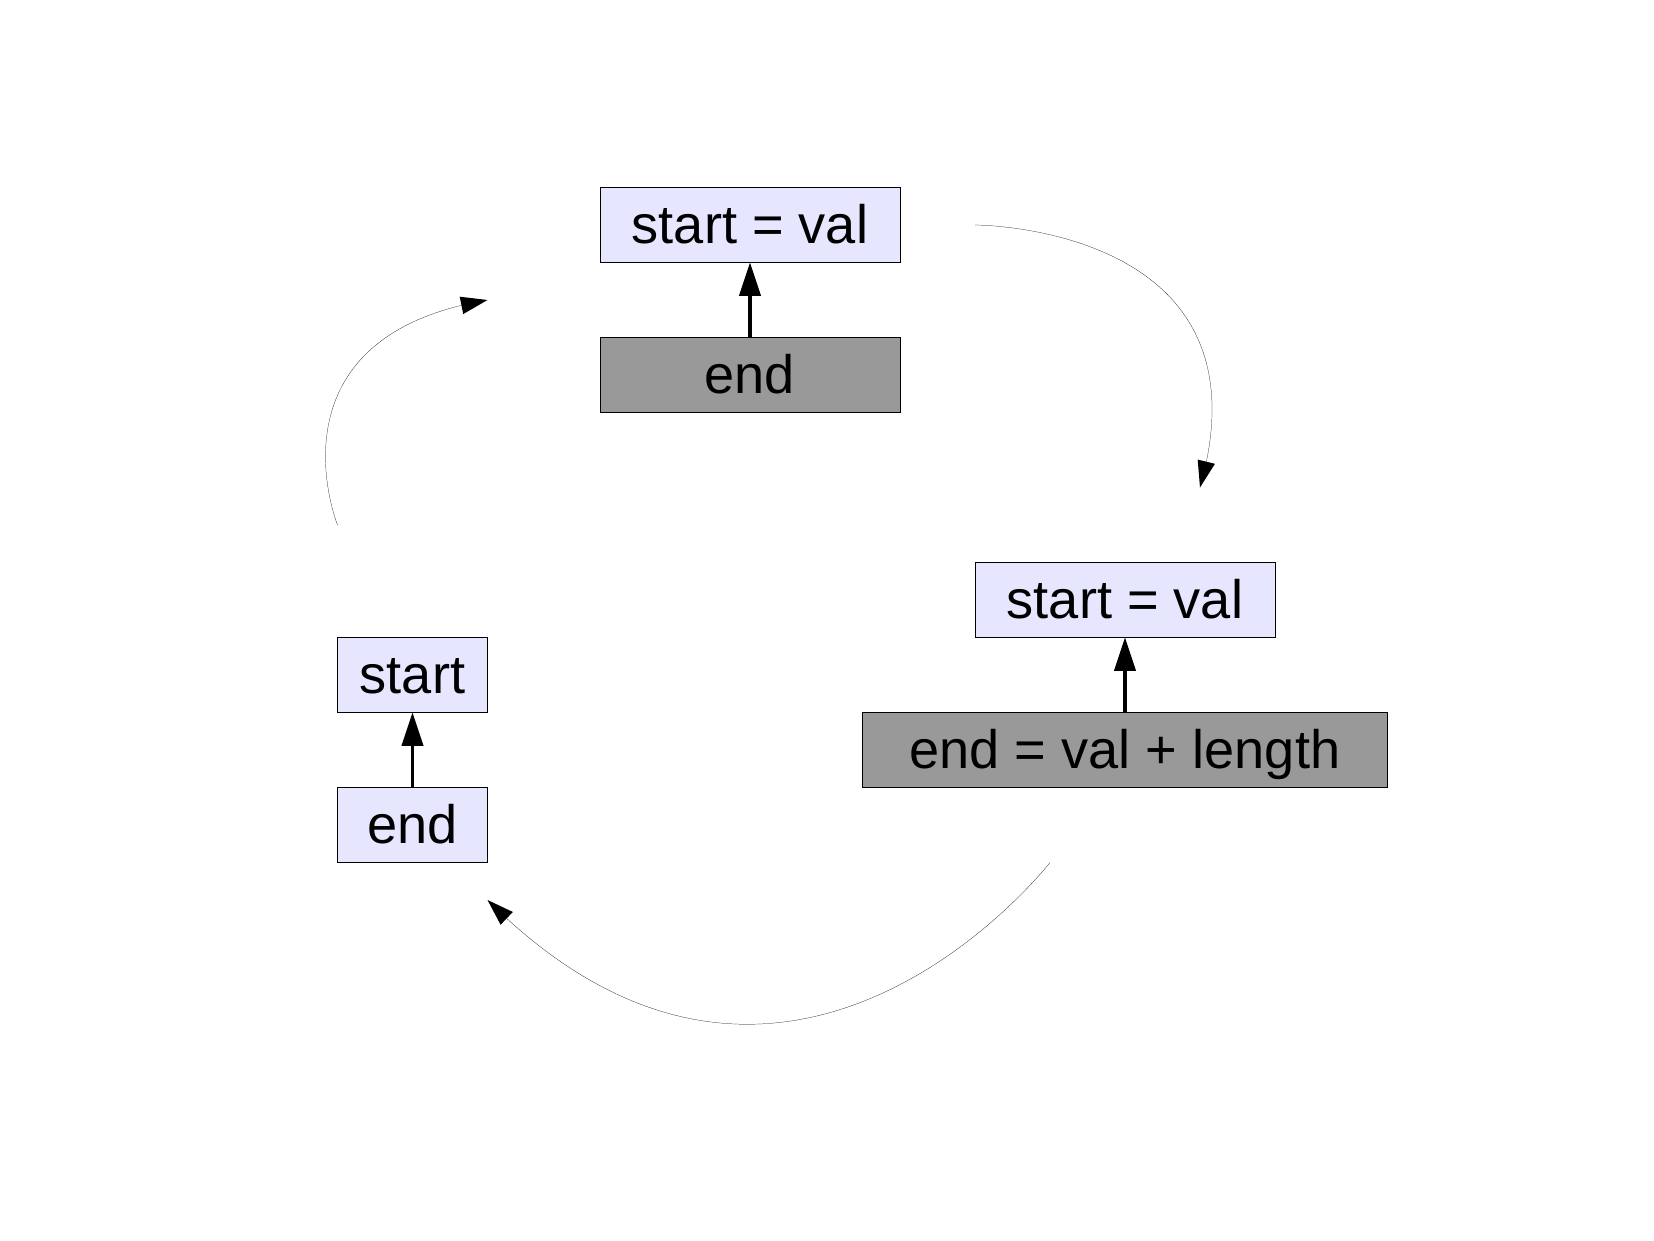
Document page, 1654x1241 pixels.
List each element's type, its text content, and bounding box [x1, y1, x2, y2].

text_box end = val + length [862, 712, 1388, 788]
text_box start [337, 637, 488, 713]
text_box end [600, 337, 901, 413]
text_box end [337, 787, 488, 863]
text_box start = val [975, 562, 1276, 638]
text_box start = val [600, 187, 901, 263]
